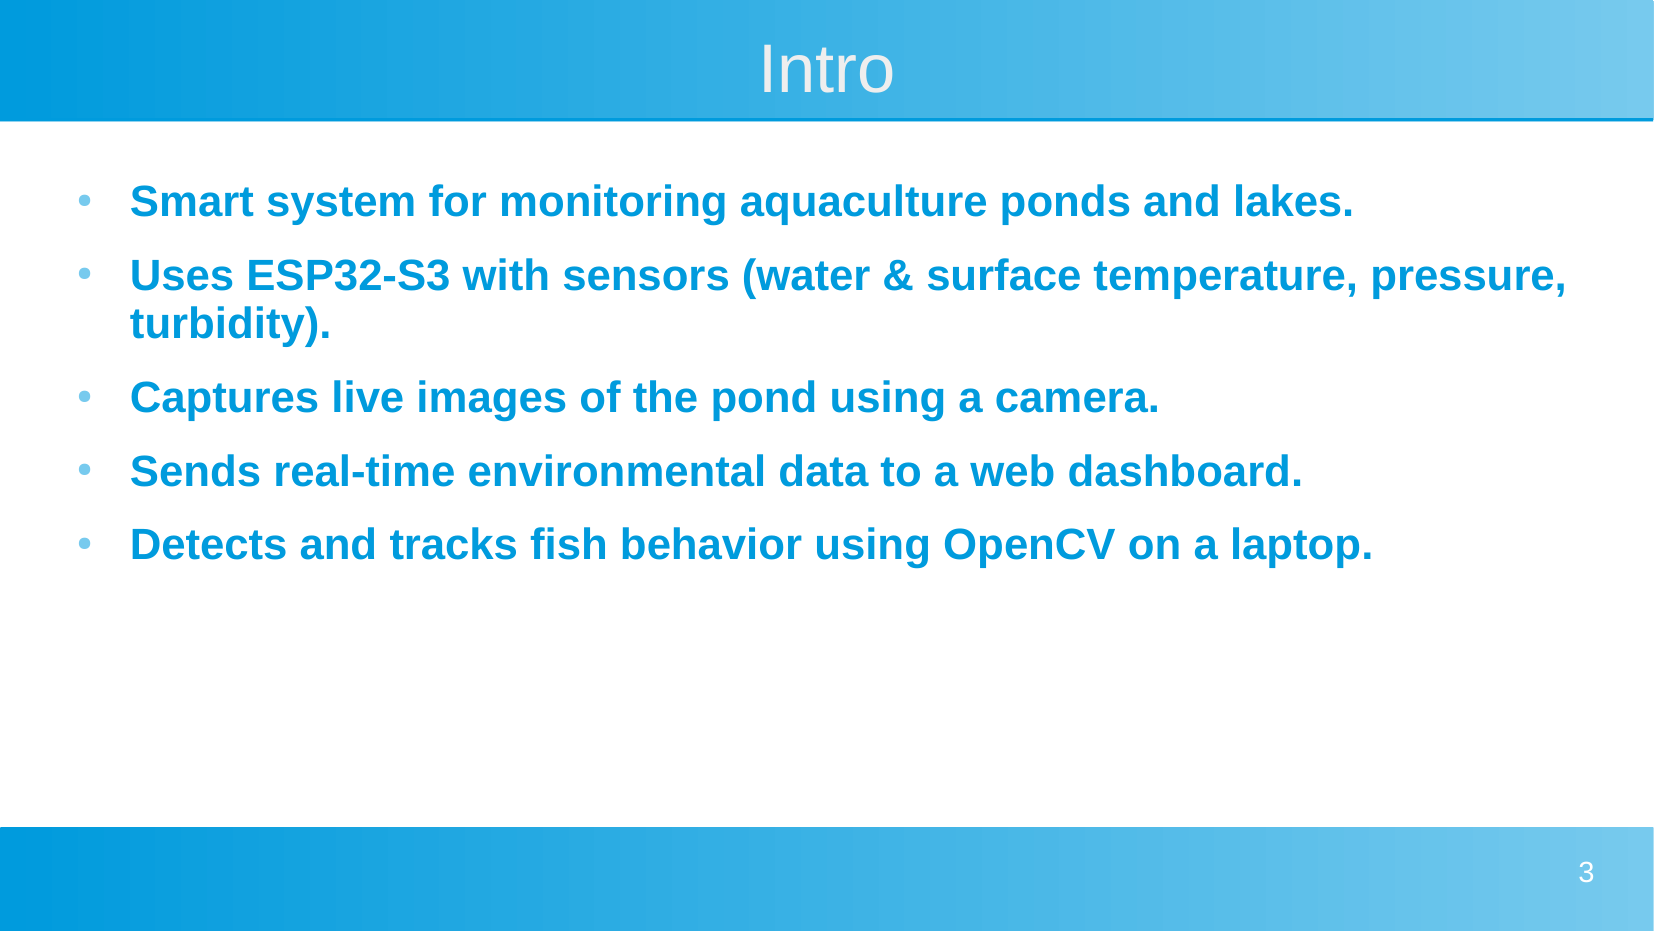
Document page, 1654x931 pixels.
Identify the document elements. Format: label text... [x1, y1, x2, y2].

list Smart system for monitoring aquaculture ponds and lakes. Uses ESP32-S3 with sensors (water & surface temperature, pressure, turbidity). Captures live images of the pond using a camera. Sends real-time environmental data to a web dashboard. Detects and tracks fish behavior using OpenCV on a laptop. [59, 177, 1595, 768]
title Intro [59, 29, 1595, 108]
